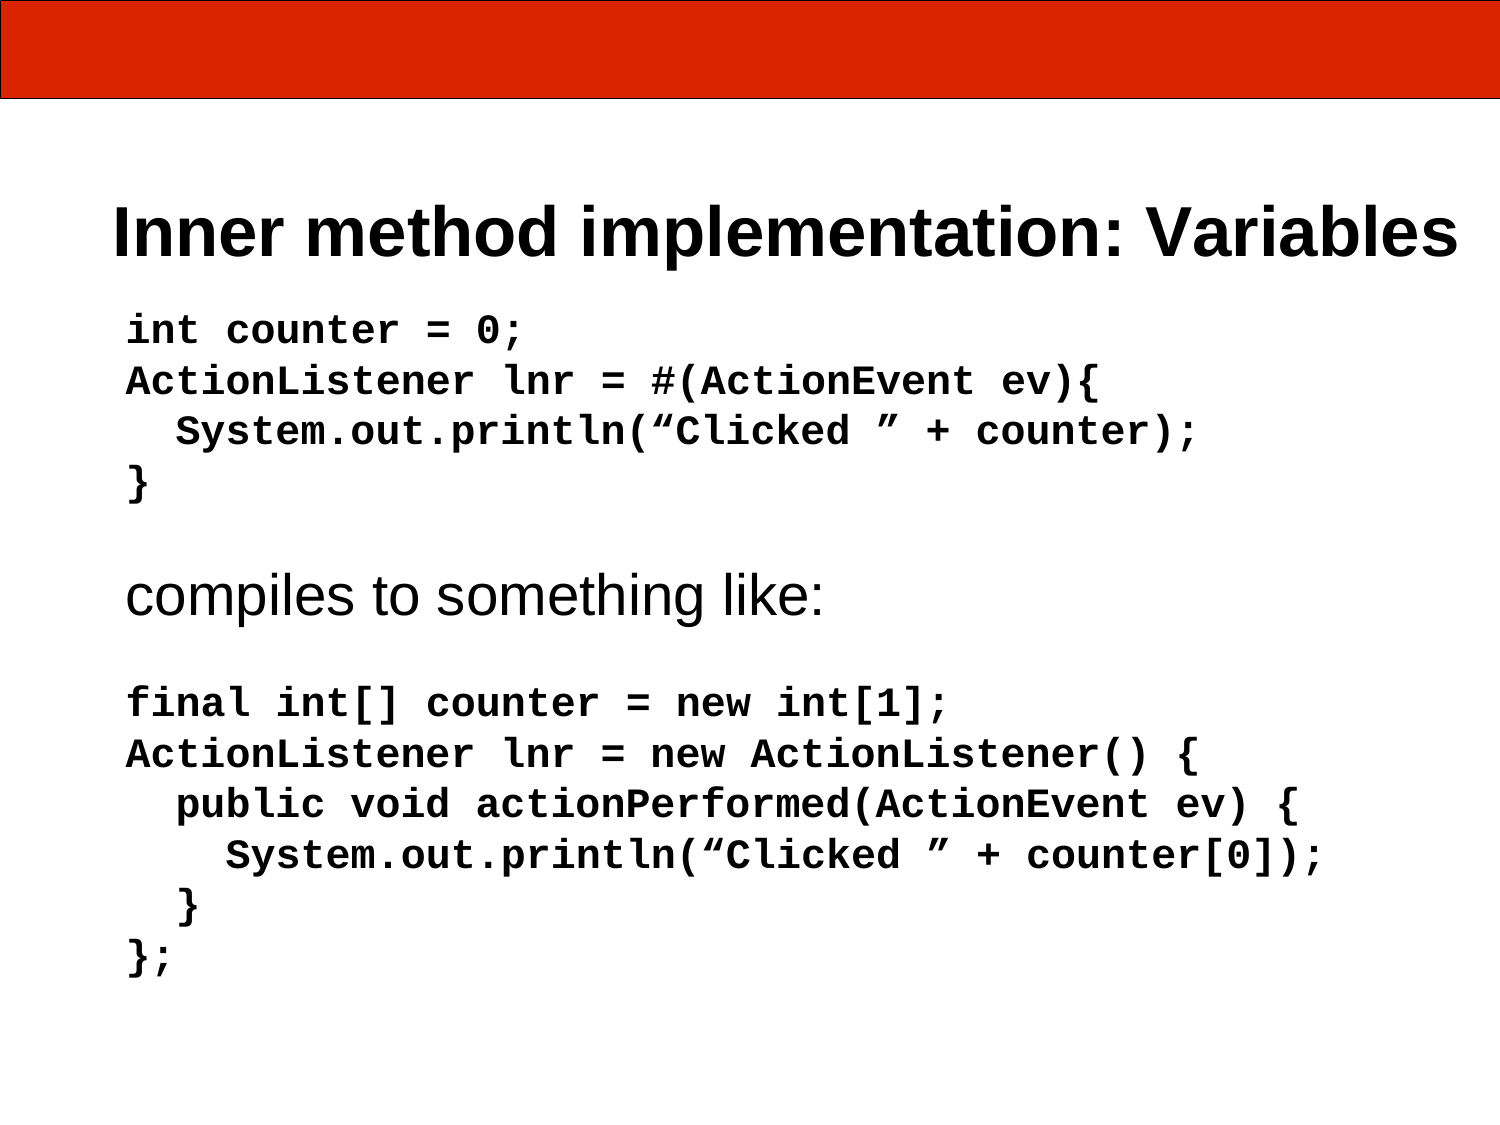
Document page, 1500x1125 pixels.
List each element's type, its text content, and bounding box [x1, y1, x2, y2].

title Inner method implementation: Variables [112, 119, 1466, 271]
text_box int counter = 0; ActionListener lnr = #(ActionEvent ev){ System.out.println(“Clicked ” + counter); } compiles to something like: final int[] counter = new int[1]; ActionListener lnr = new ActionListener() { public void actionPerformed(ActionEvent ev) { System.out.println(“Clicked ” + counter[0]); } }; [125, 305, 1431, 1083]
